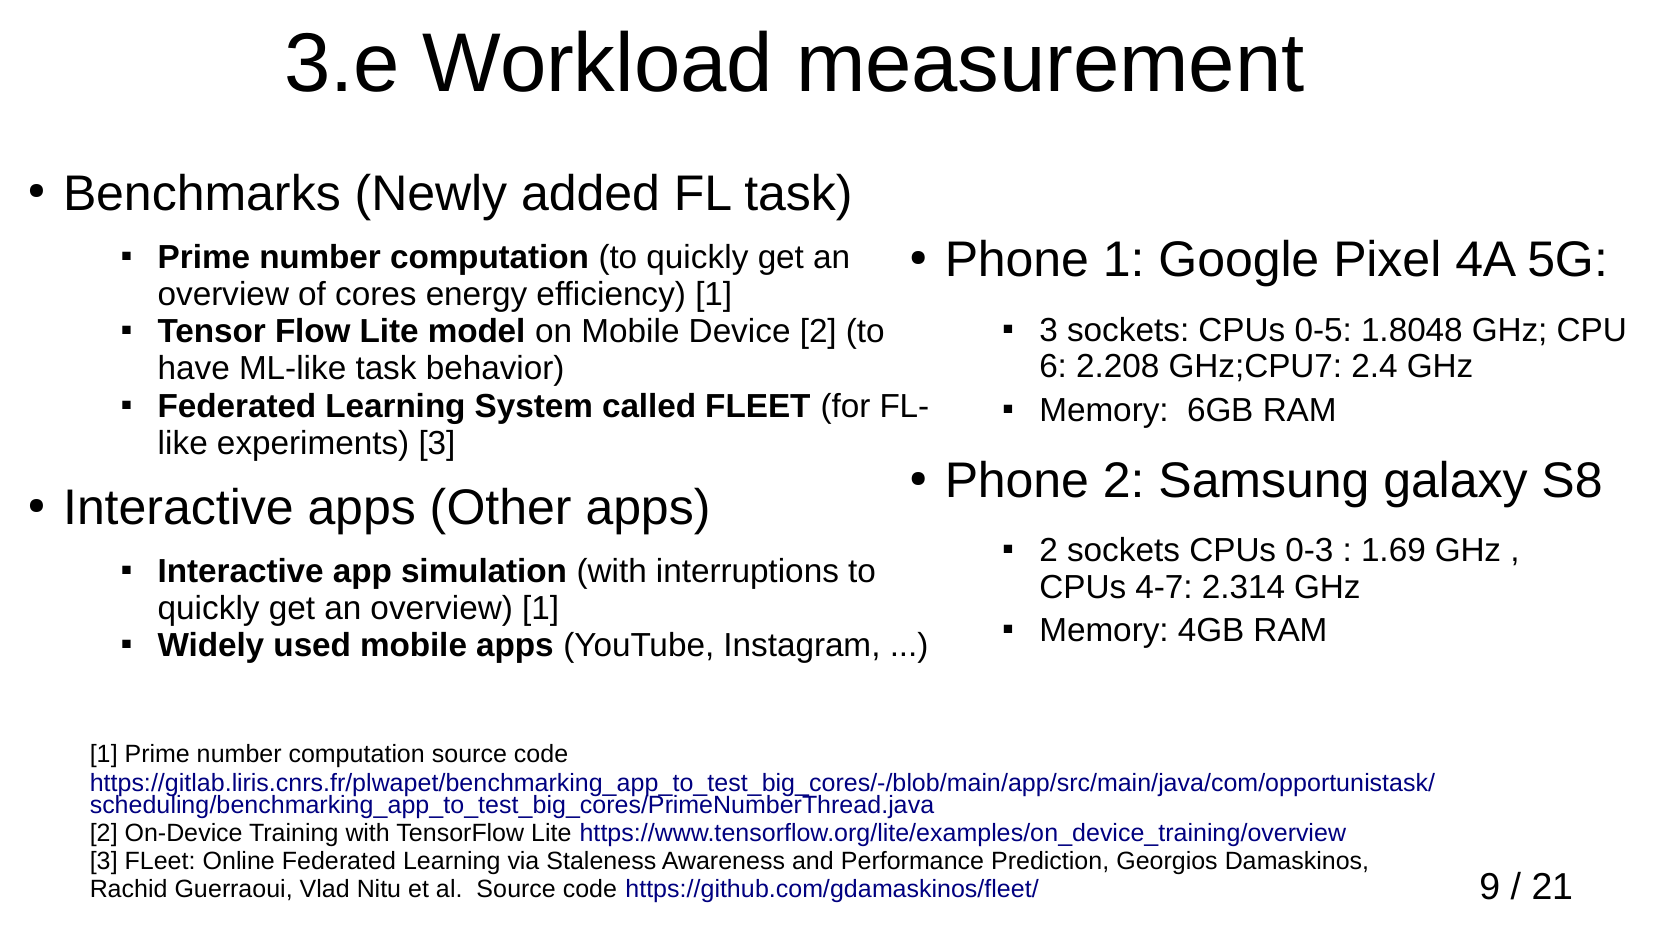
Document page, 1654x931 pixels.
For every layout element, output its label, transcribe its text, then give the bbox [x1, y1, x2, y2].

text_box [1] Prime number computation source code https://gitlab.liris.cnrs.fr/plwapet/benchmarking_app_to_test_big_cores/-/blob/main/app/src/main/java/com/opportunistask/scheduling/benchmarking_app_to_test_big_cores/PrimeNumberThread.java [2] On-Device Training with TensorFlow Lite https://www.tensorflow.org/lite/examples/on_device_training/overview [3] FLeet: Online Federated Learning via Staleness Awareness and Performance Prediction, Georgios Damaskinos, Rachid Guerraoui, Vlad Nitu et al. Source code https://github.com/gdamaskinos/fleet/ [75, 732, 1463, 916]
text_box Phone 1: Google Pixel 4A 5G: 3 sockets: CPUs 0-5: 1.8048 GHz; CPU 6: 2.208 GHz;CPU7: 2.4 GHz Memory: 6GB RAM Phone 2: Samsung galaxy S8 2 sockets CPUs 0-3 : 1.69 GHz , CPUs 4-7: 2.314 GHz Memory: 4GB RAM [909, 225, 1642, 709]
subtitle Benchmarks (Newly added FL task) Prime number computation (to quickly get an overview of cores energy efficiency) [1] Tensor Flow Lite model on Mobile Device [2] (to have ML-like task behavior) Federated Learning System called FLEET (for FL-like experiments) [3] Interactive apps (Other apps) Interactive app simulation (with interruptions to quickly get an overview) [1] Widely used mobile apps (YouTube, Instagram, ...) [27, 141, 938, 687]
title 3.e Workload measurement [75, 0, 1538, 139]
text_box 9 / 21 [1464, 858, 1653, 929]
